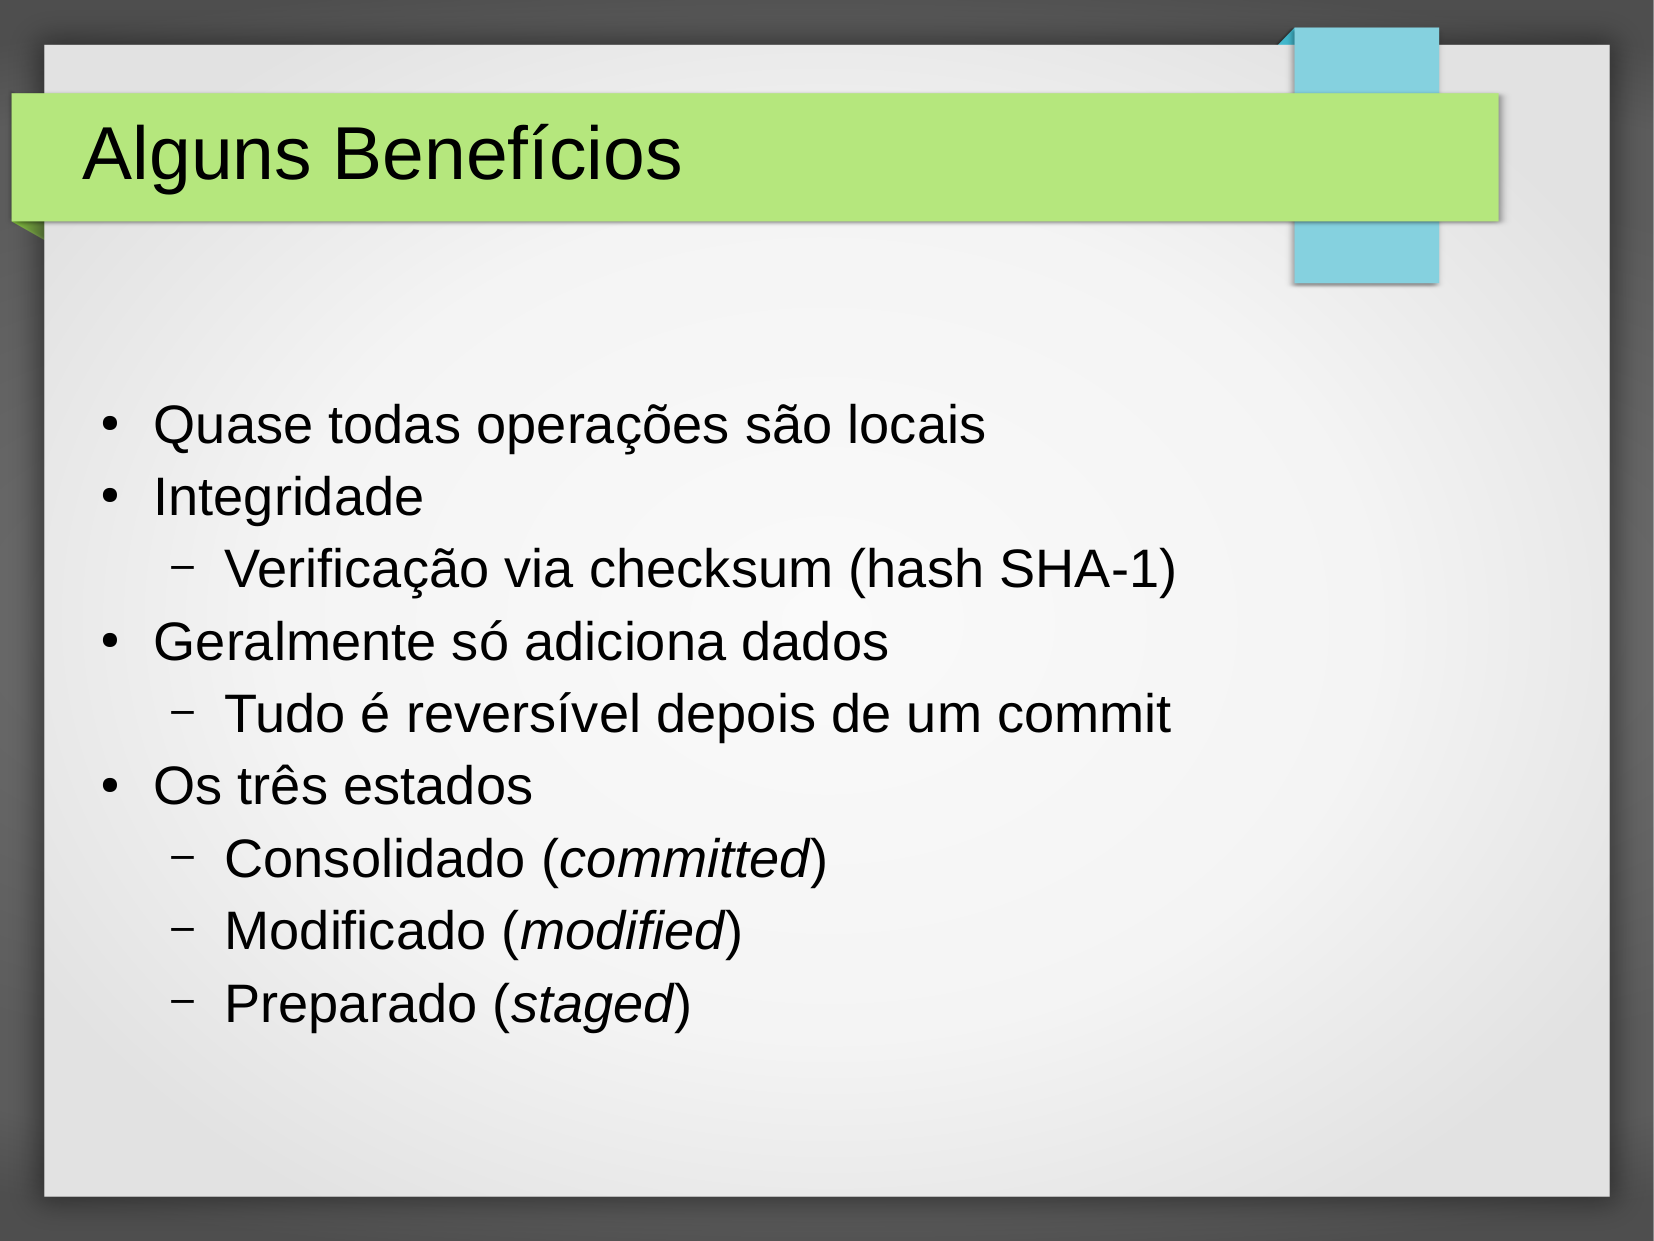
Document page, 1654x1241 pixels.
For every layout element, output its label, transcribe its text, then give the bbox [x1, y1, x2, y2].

picture [0, 0, 1654, 1241]
list Quase todas operações são locais Integridade Verificação via checksum (hash SHA-1) Geralmente só adiciona dados Tudo é reversível depois de um commit Os três estados Consolidado (committed) Modificado (modified) Preparado (staged) [82, 354, 1571, 1074]
title Alguns Benefícios [82, 94, 1264, 213]
